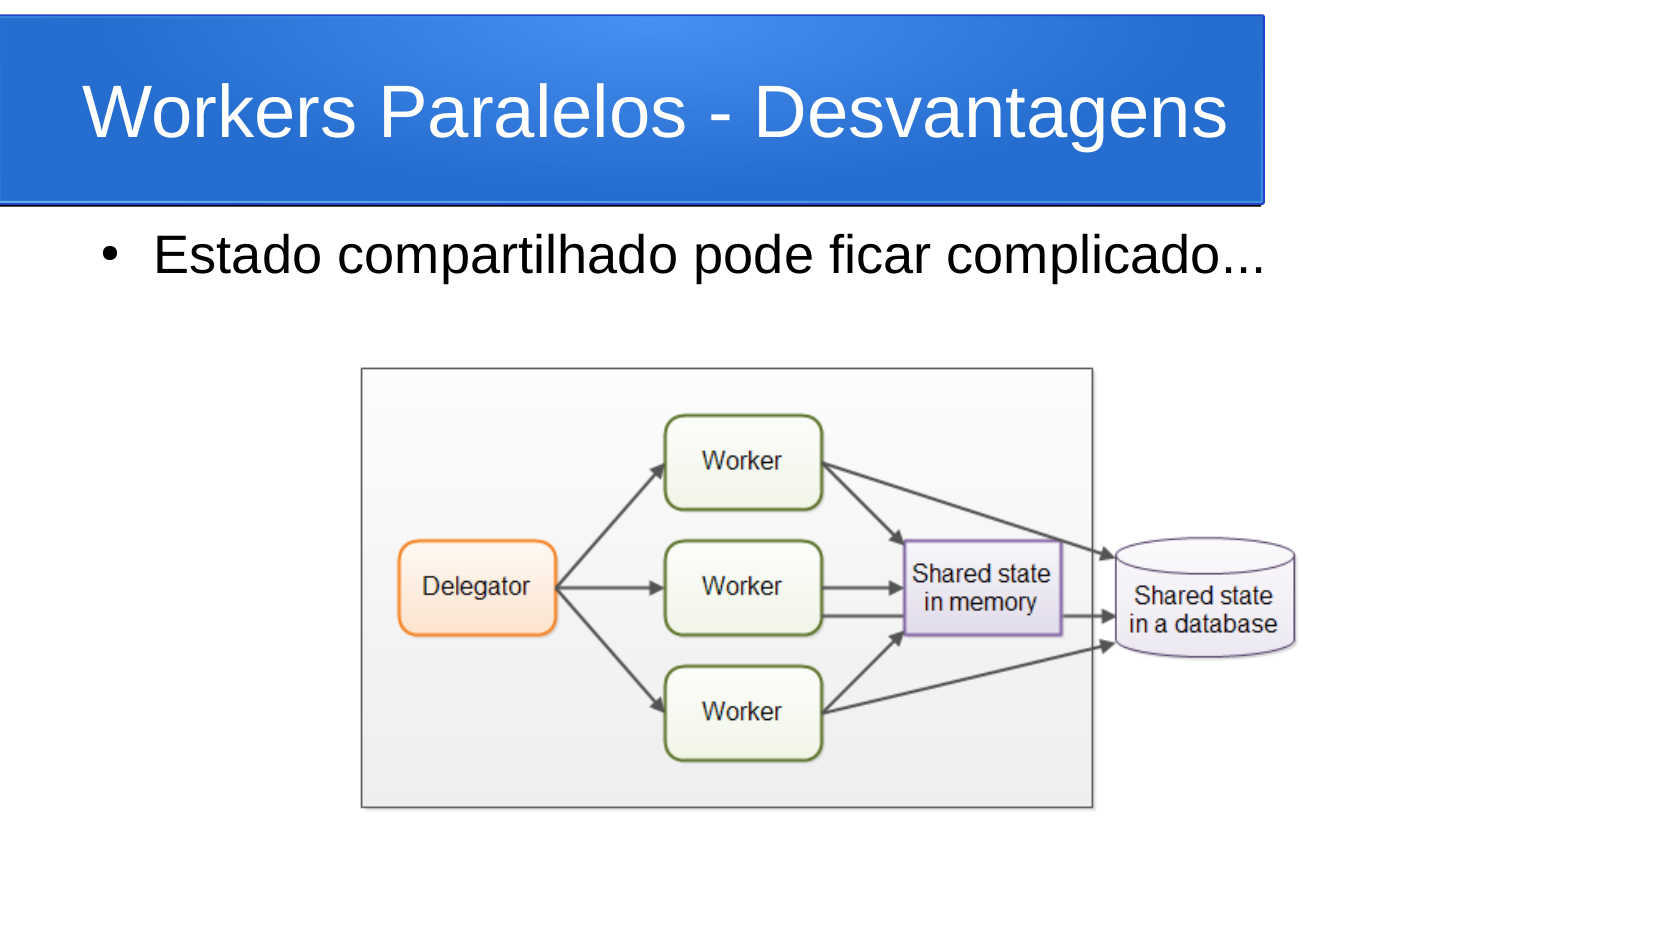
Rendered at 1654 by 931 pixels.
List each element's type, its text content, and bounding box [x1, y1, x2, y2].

title Workers Paralelos - Desvantagens [82, 35, 1235, 189]
picture [347, 335, 1311, 846]
list Estado compartilhado pode ficar complicado... [82, 224, 1571, 764]
